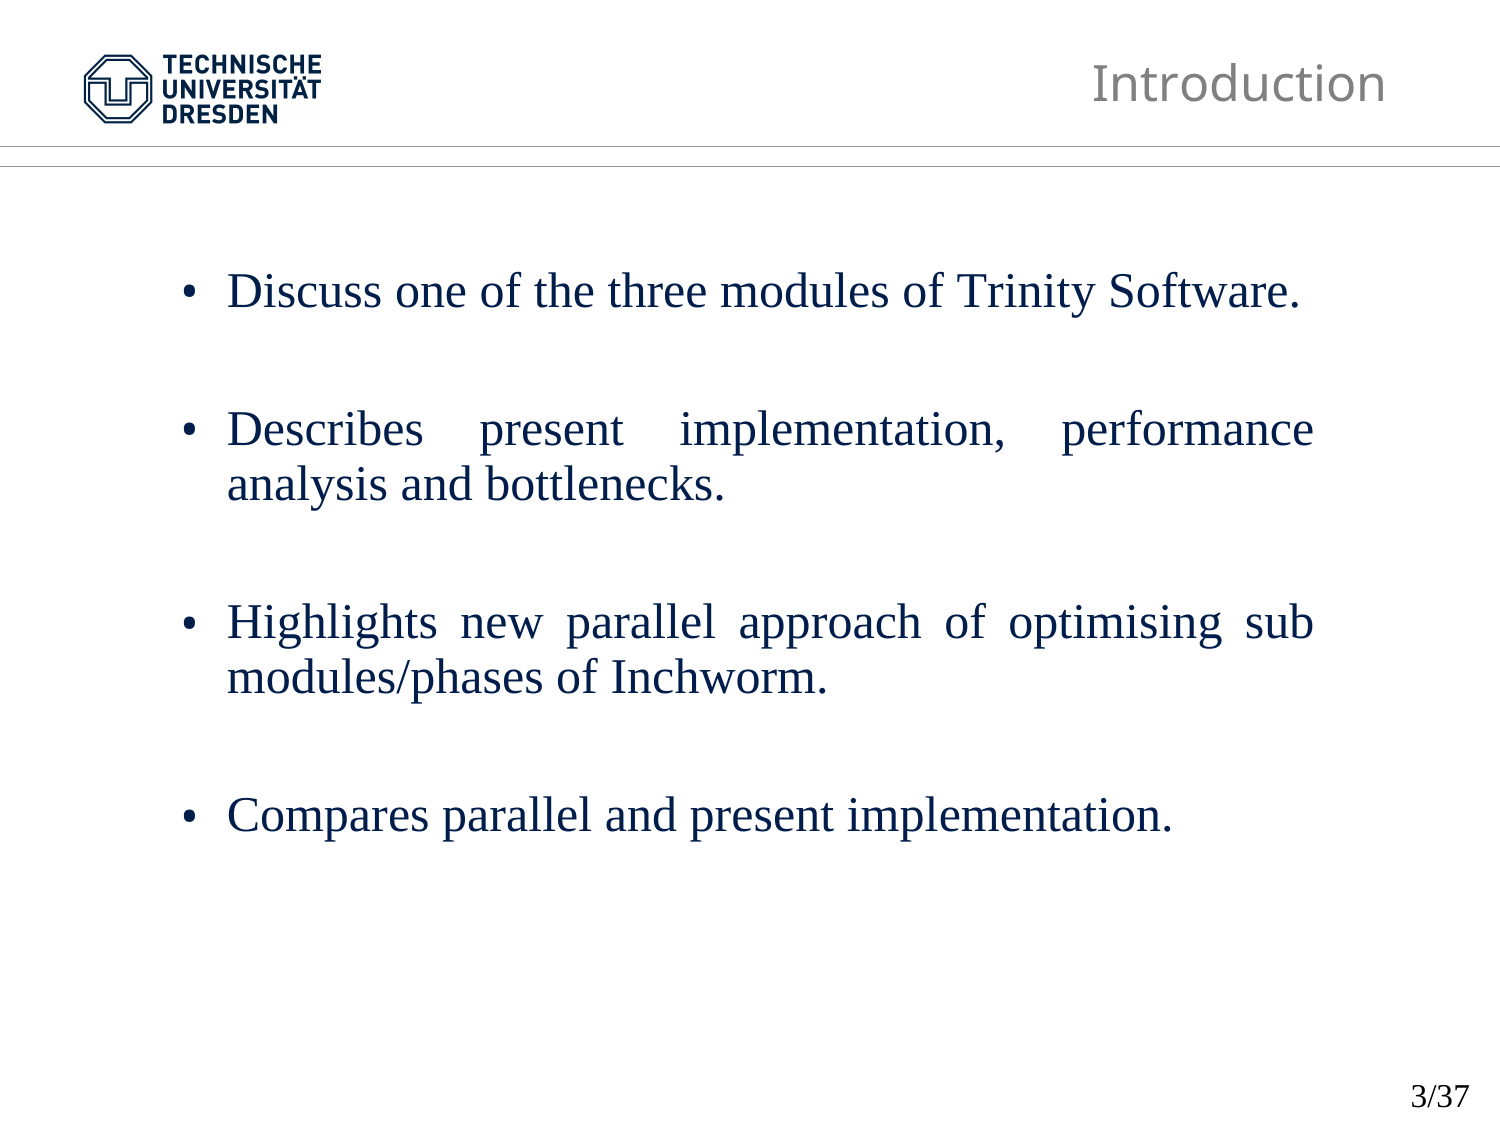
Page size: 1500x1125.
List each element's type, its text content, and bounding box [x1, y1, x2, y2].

list Discuss one of the three modules of Trinity Software. Describes present implementation, performance analysis and bottlenecks. Highlights new parallel approach of optimising sub modules/phases of Inchworm. Compares parallel and present implementation. [105, 254, 1330, 831]
title Introduction [442, 29, 1388, 136]
picture [83, 54, 321, 124]
